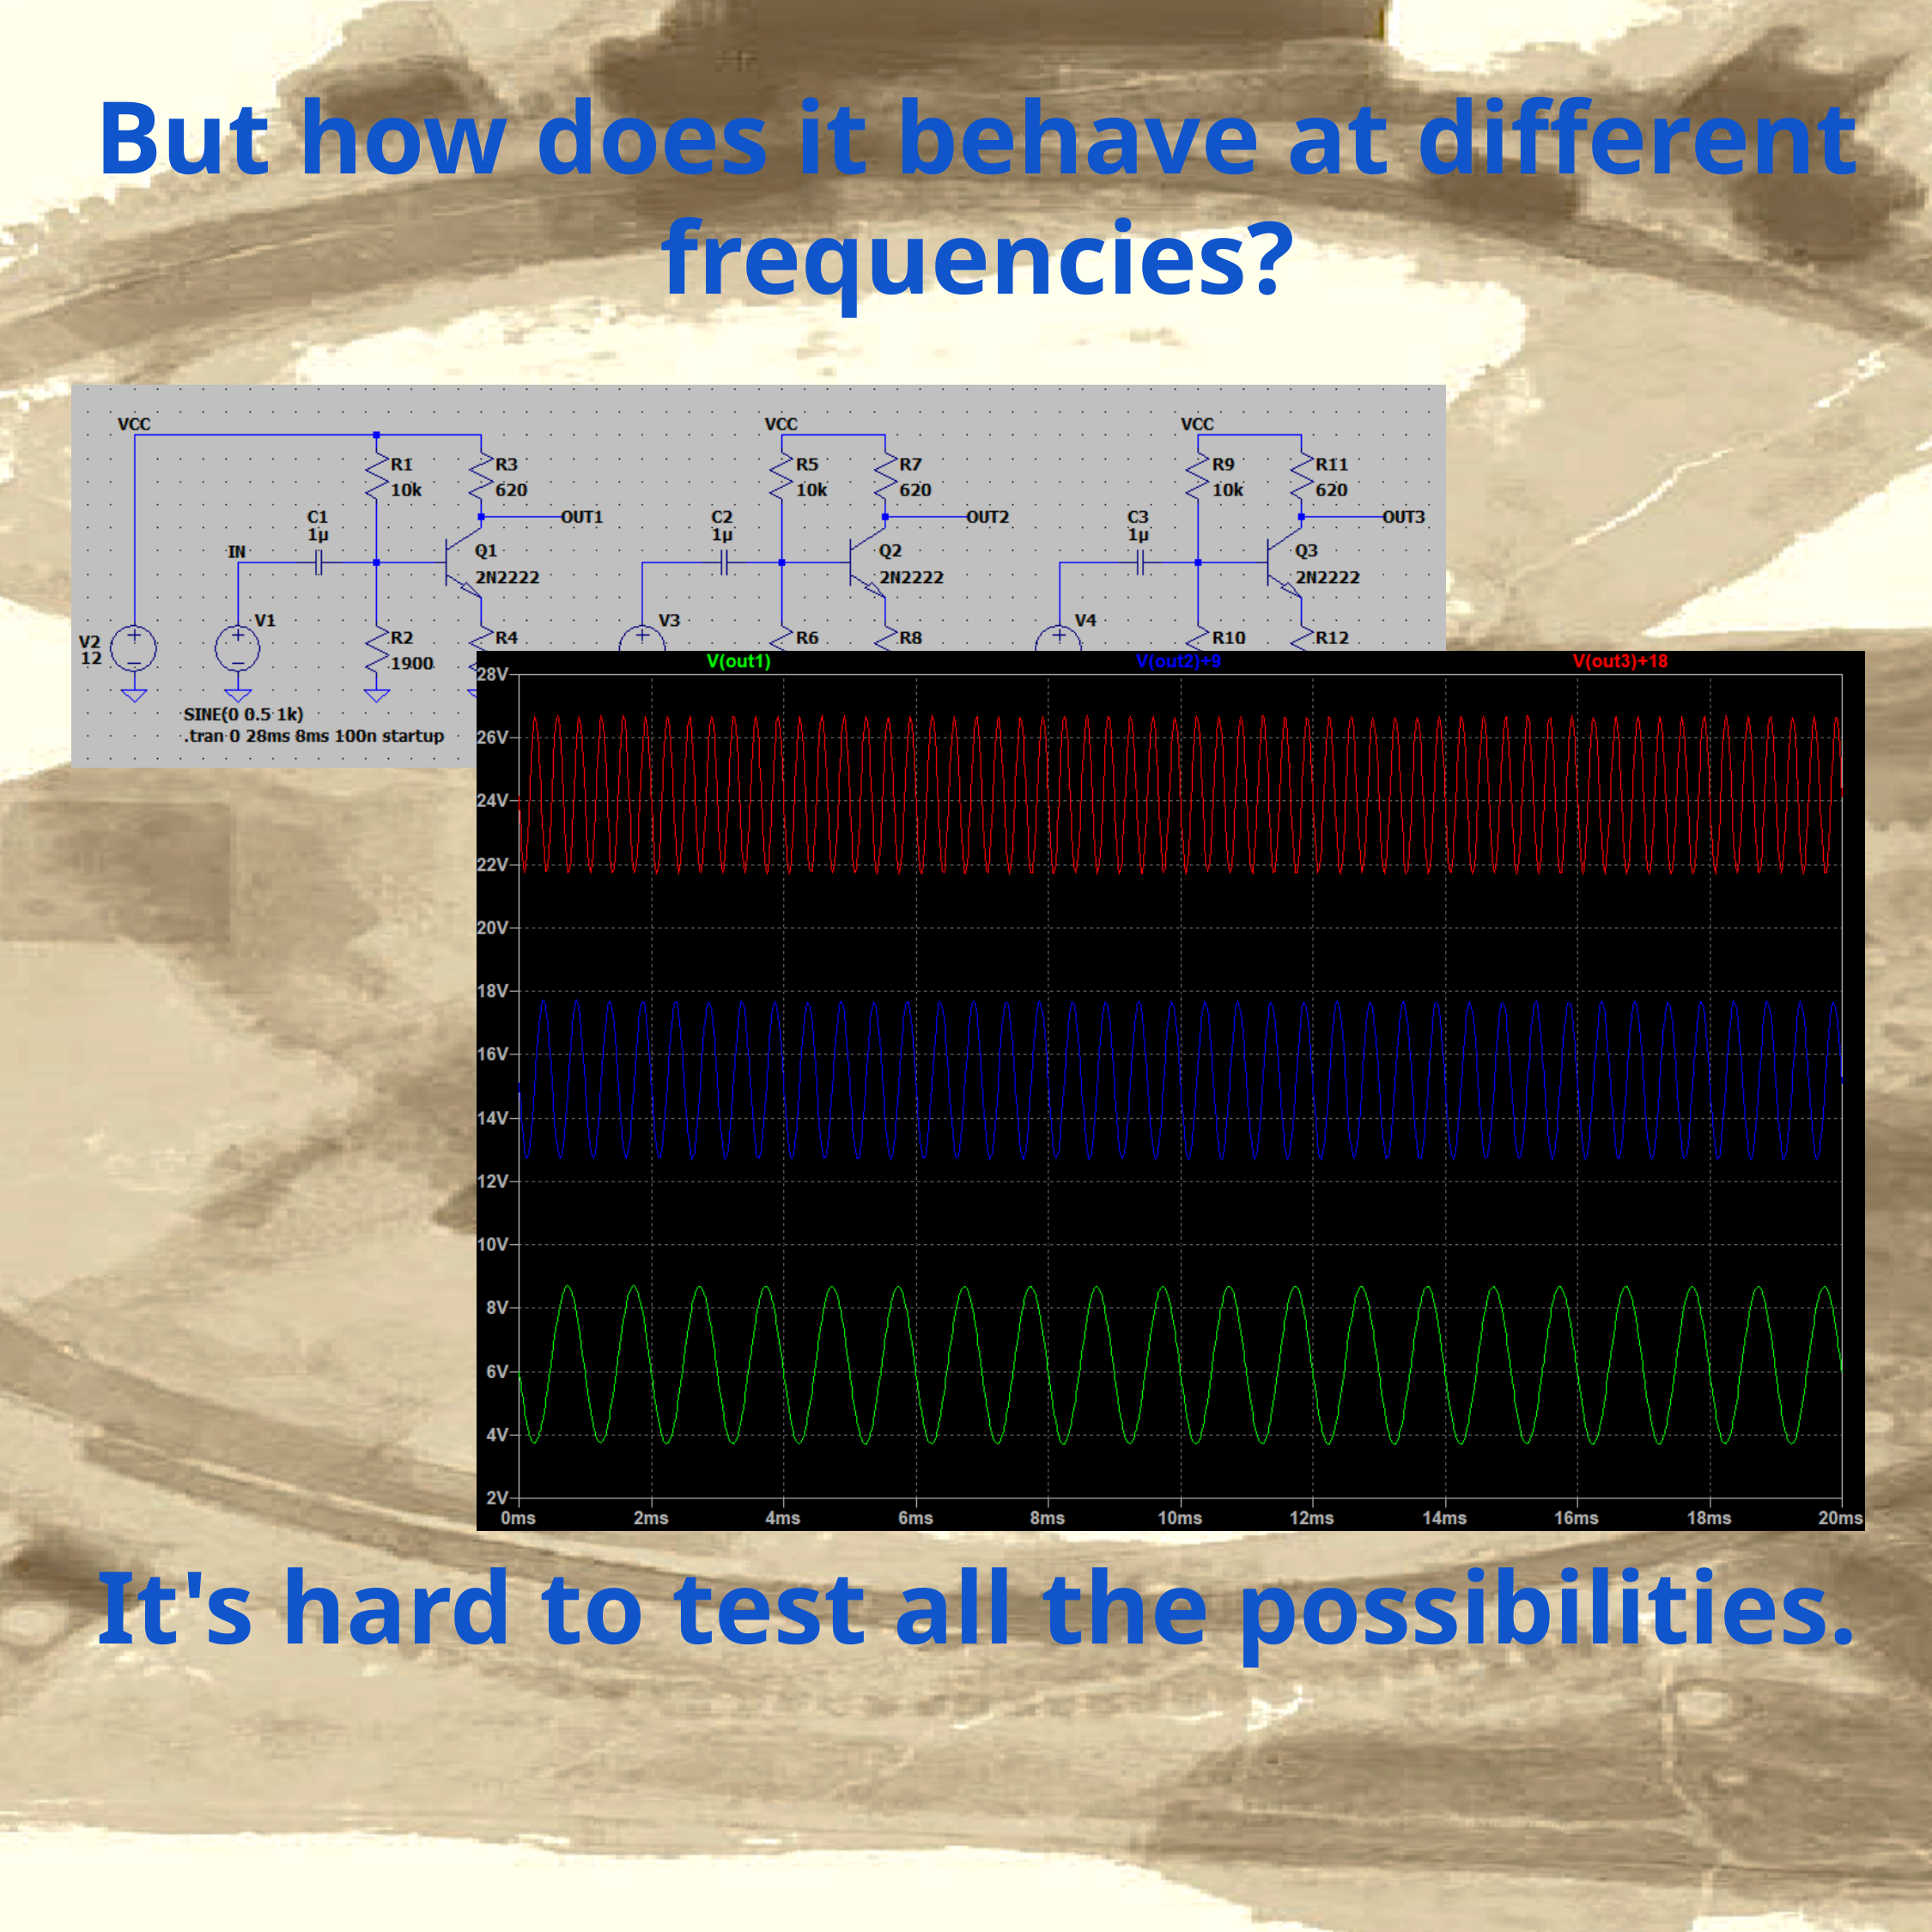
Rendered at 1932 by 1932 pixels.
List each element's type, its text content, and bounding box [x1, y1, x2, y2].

text_box But how does it behave at different frequencies? [71, 60, 1884, 361]
text_box It's hard to test all the possibilities. [71, 1530, 1884, 1812]
picture [0, 0, 1932, 1932]
